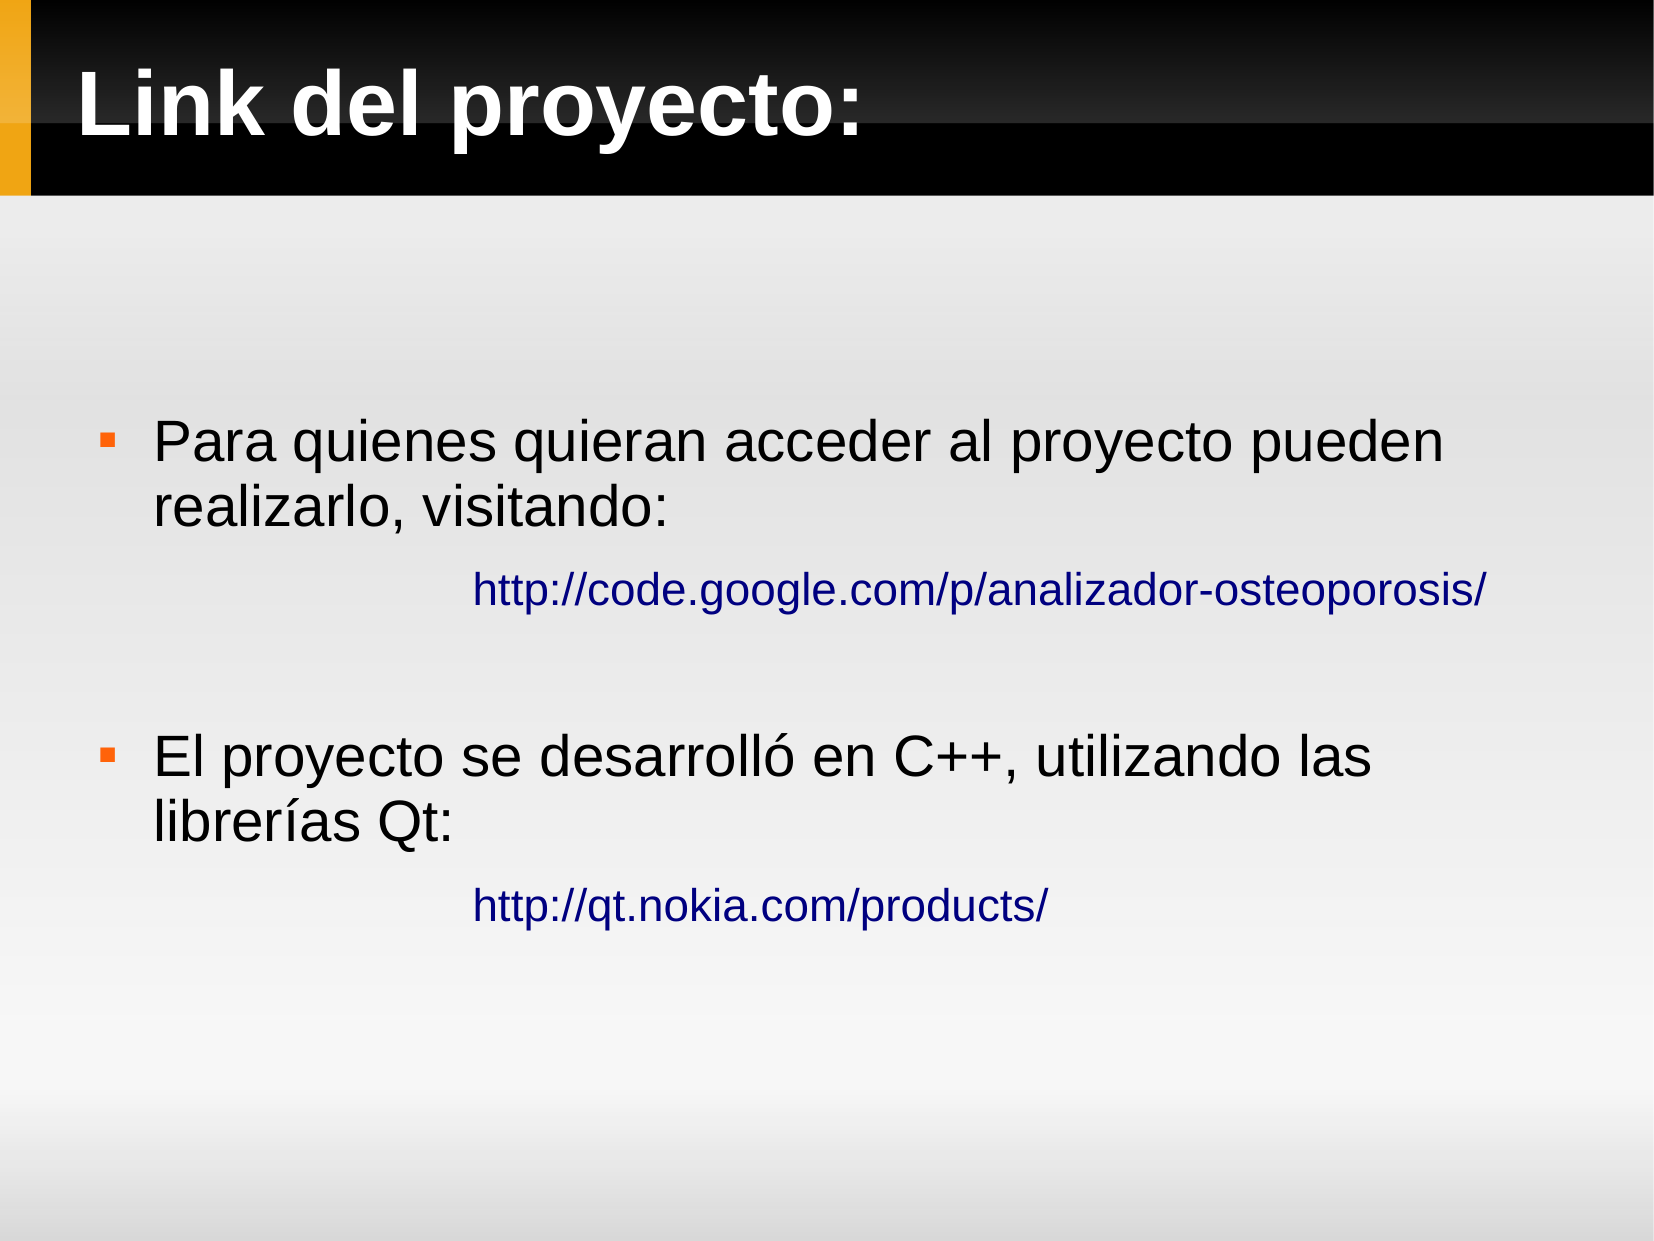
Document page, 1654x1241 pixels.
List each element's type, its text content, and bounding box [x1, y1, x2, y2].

list Para quienes quieran acceder al proyecto pueden realizarlo, visitando: http://code.google.com/p/analizador-osteoporosis/ El proyecto se desarrolló en C++, utilizando las librerías Qt: http://qt.nokia.com/products/ [82, 408, 1571, 1034]
picture [0, 0, 1654, 1241]
title Link del proyecto: [76, 7, 1565, 200]
